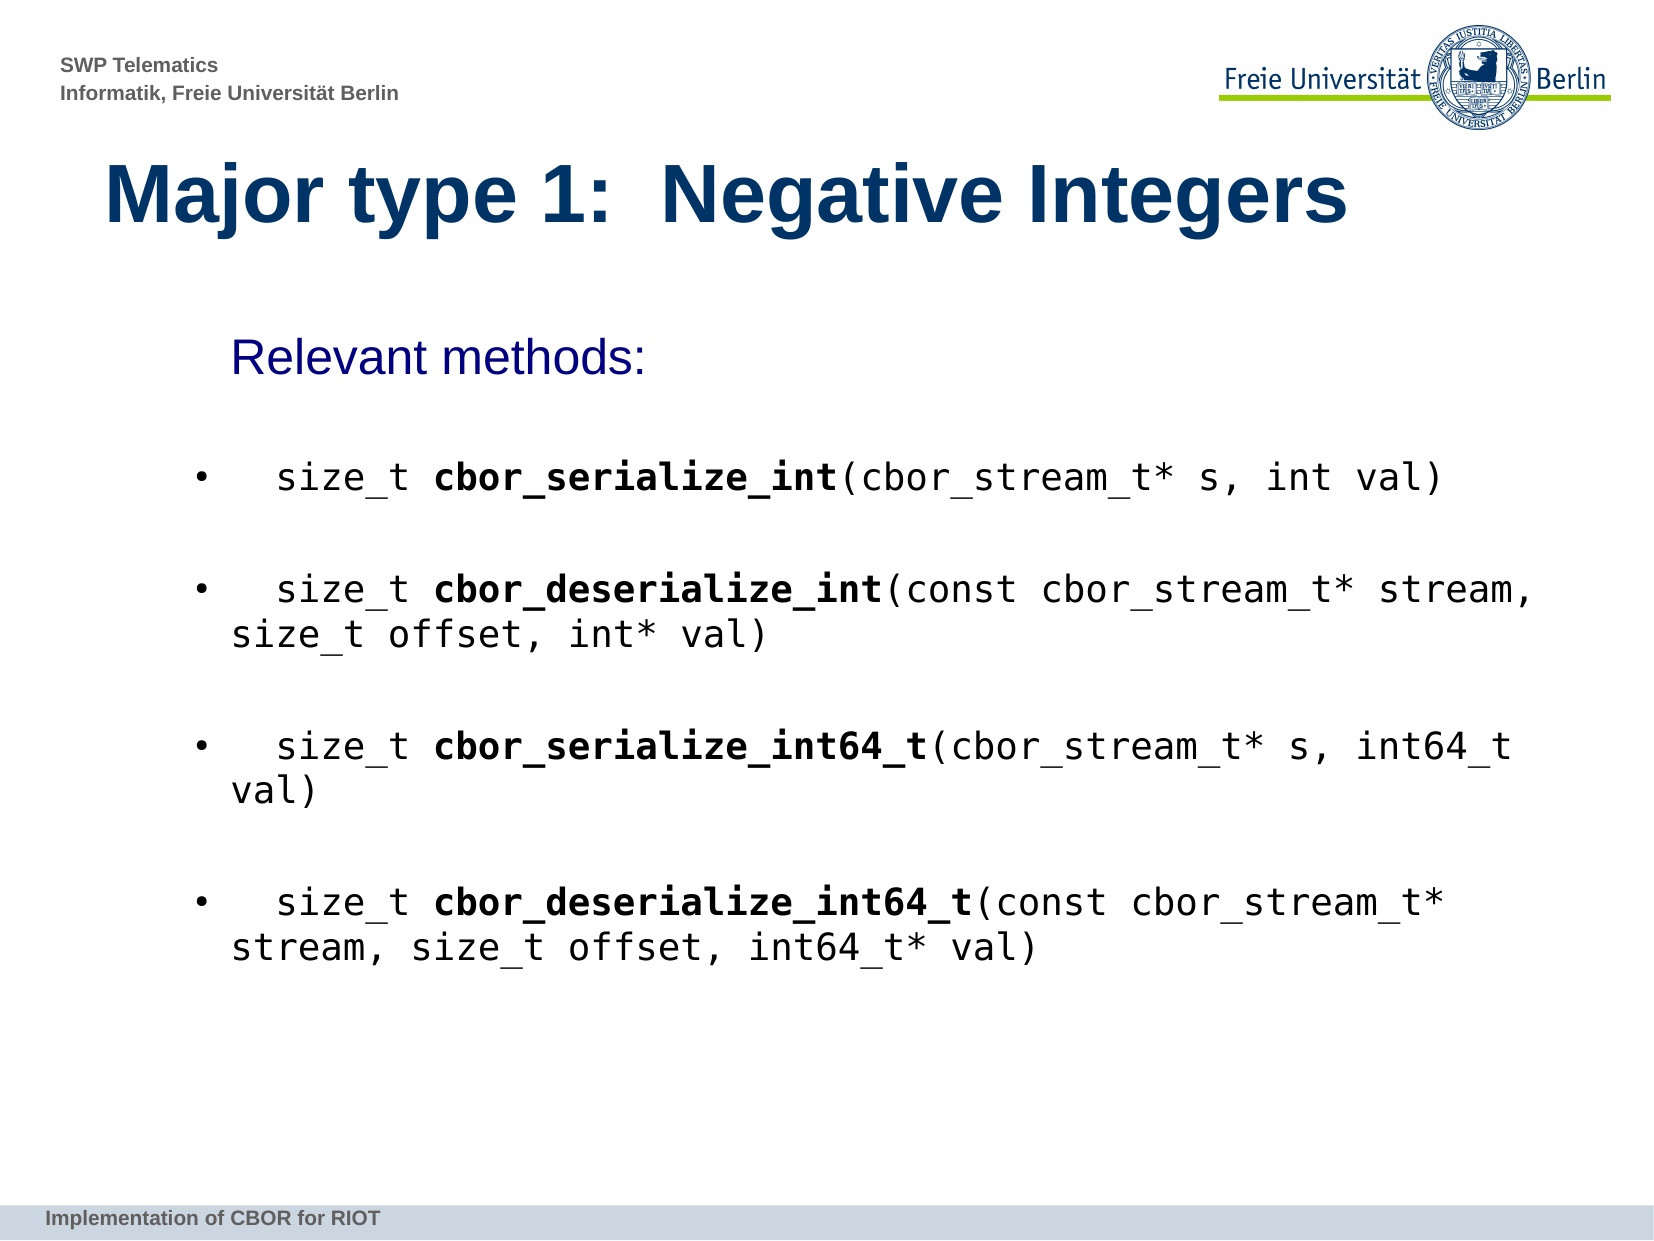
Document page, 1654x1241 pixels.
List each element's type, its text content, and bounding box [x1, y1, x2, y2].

title Major type 1: Negative Integers [45, 147, 1609, 260]
picture [1219, 25, 1611, 130]
list Relevant methods: size_t cbor_serialize_int(cbor_stream_t* s, int val) size_t cbor_deserialize_int(const cbor_stream_t* stream, size_t offset, int* val) size_t cbor_serialize_int64_t(cbor_stream_t* s, int64_t val) size_t cbor_deserialize_int64_t(const cbor_stream_t* stream, size_t offset, int64_t* val) [195, 270, 1609, 1126]
